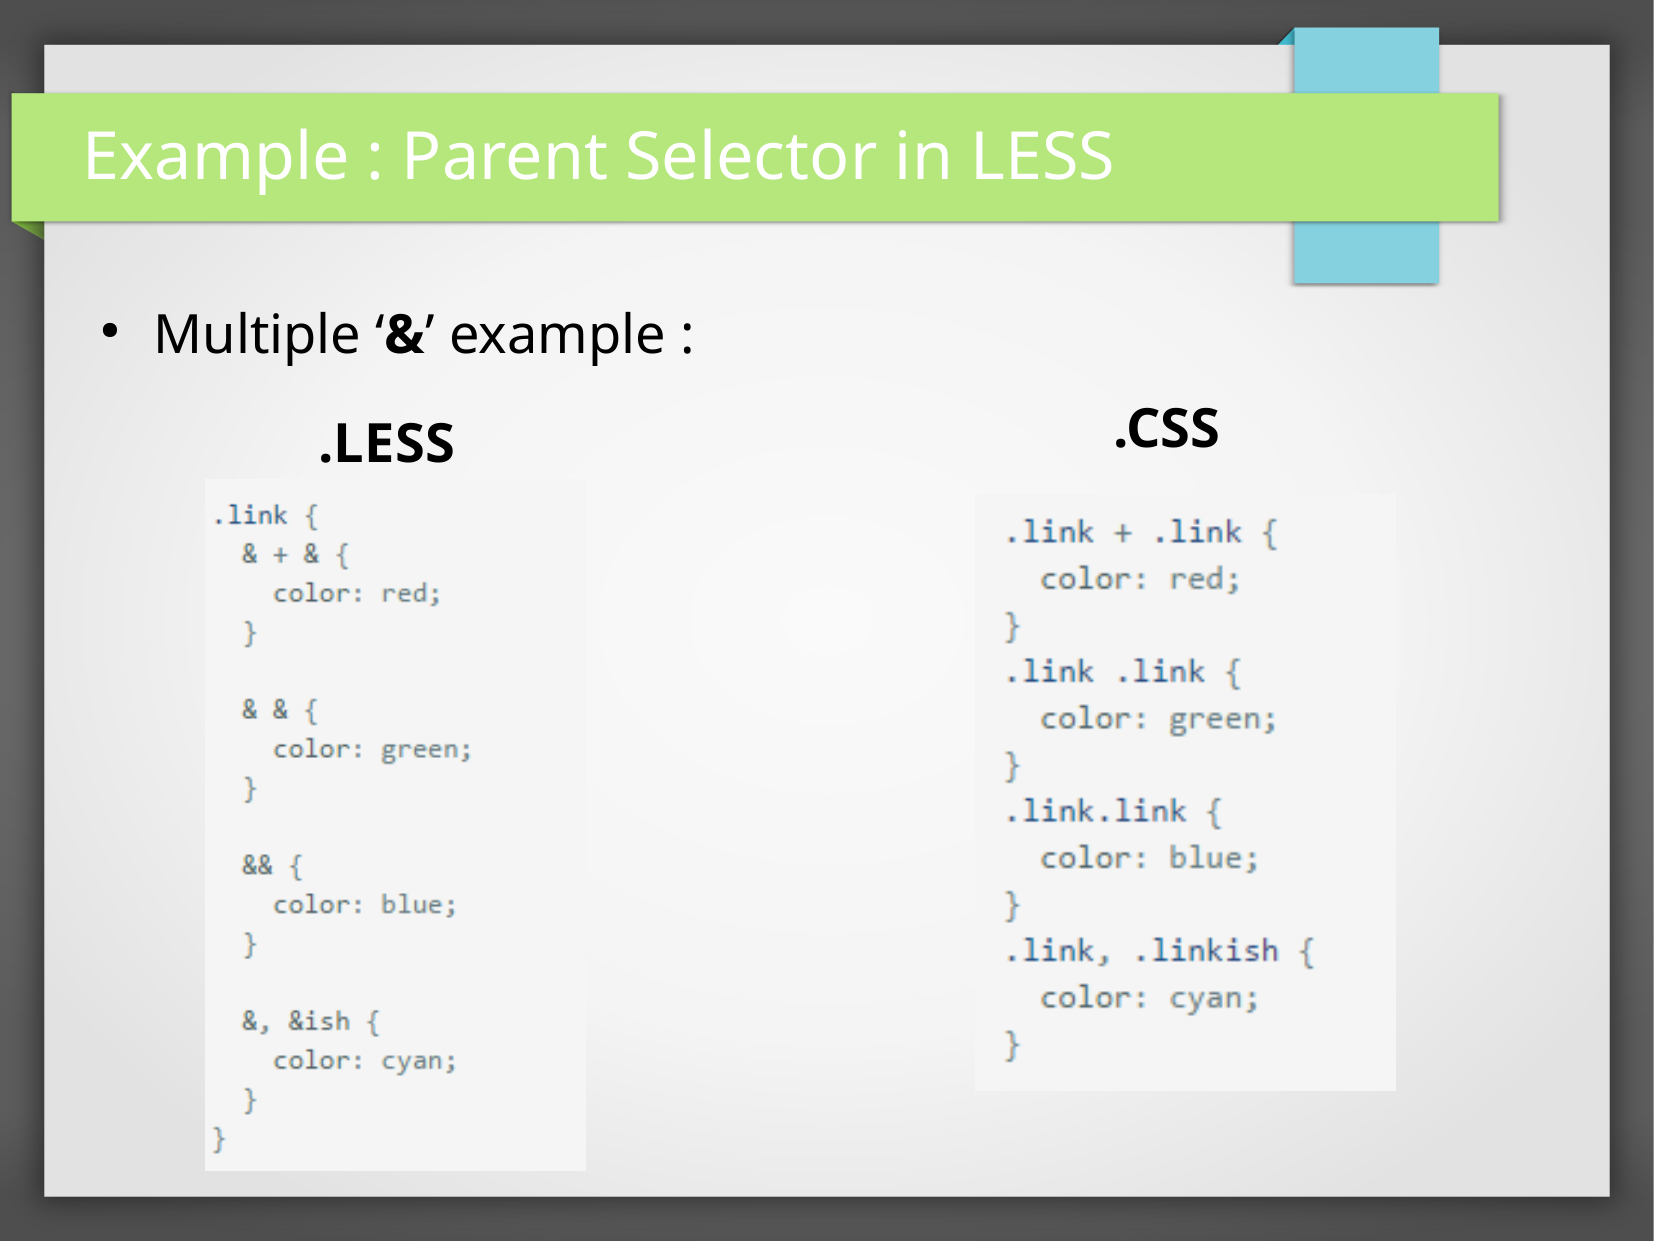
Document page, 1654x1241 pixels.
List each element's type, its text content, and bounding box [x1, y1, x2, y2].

list .CSS [1042, 390, 1336, 496]
title Example : Parent Selector in LESS [82, 59, 1456, 248]
list .LESS [247, 405, 541, 511]
picture [0, 0, 1654, 1241]
list Multiple ‘&’ example : [82, 295, 766, 376]
